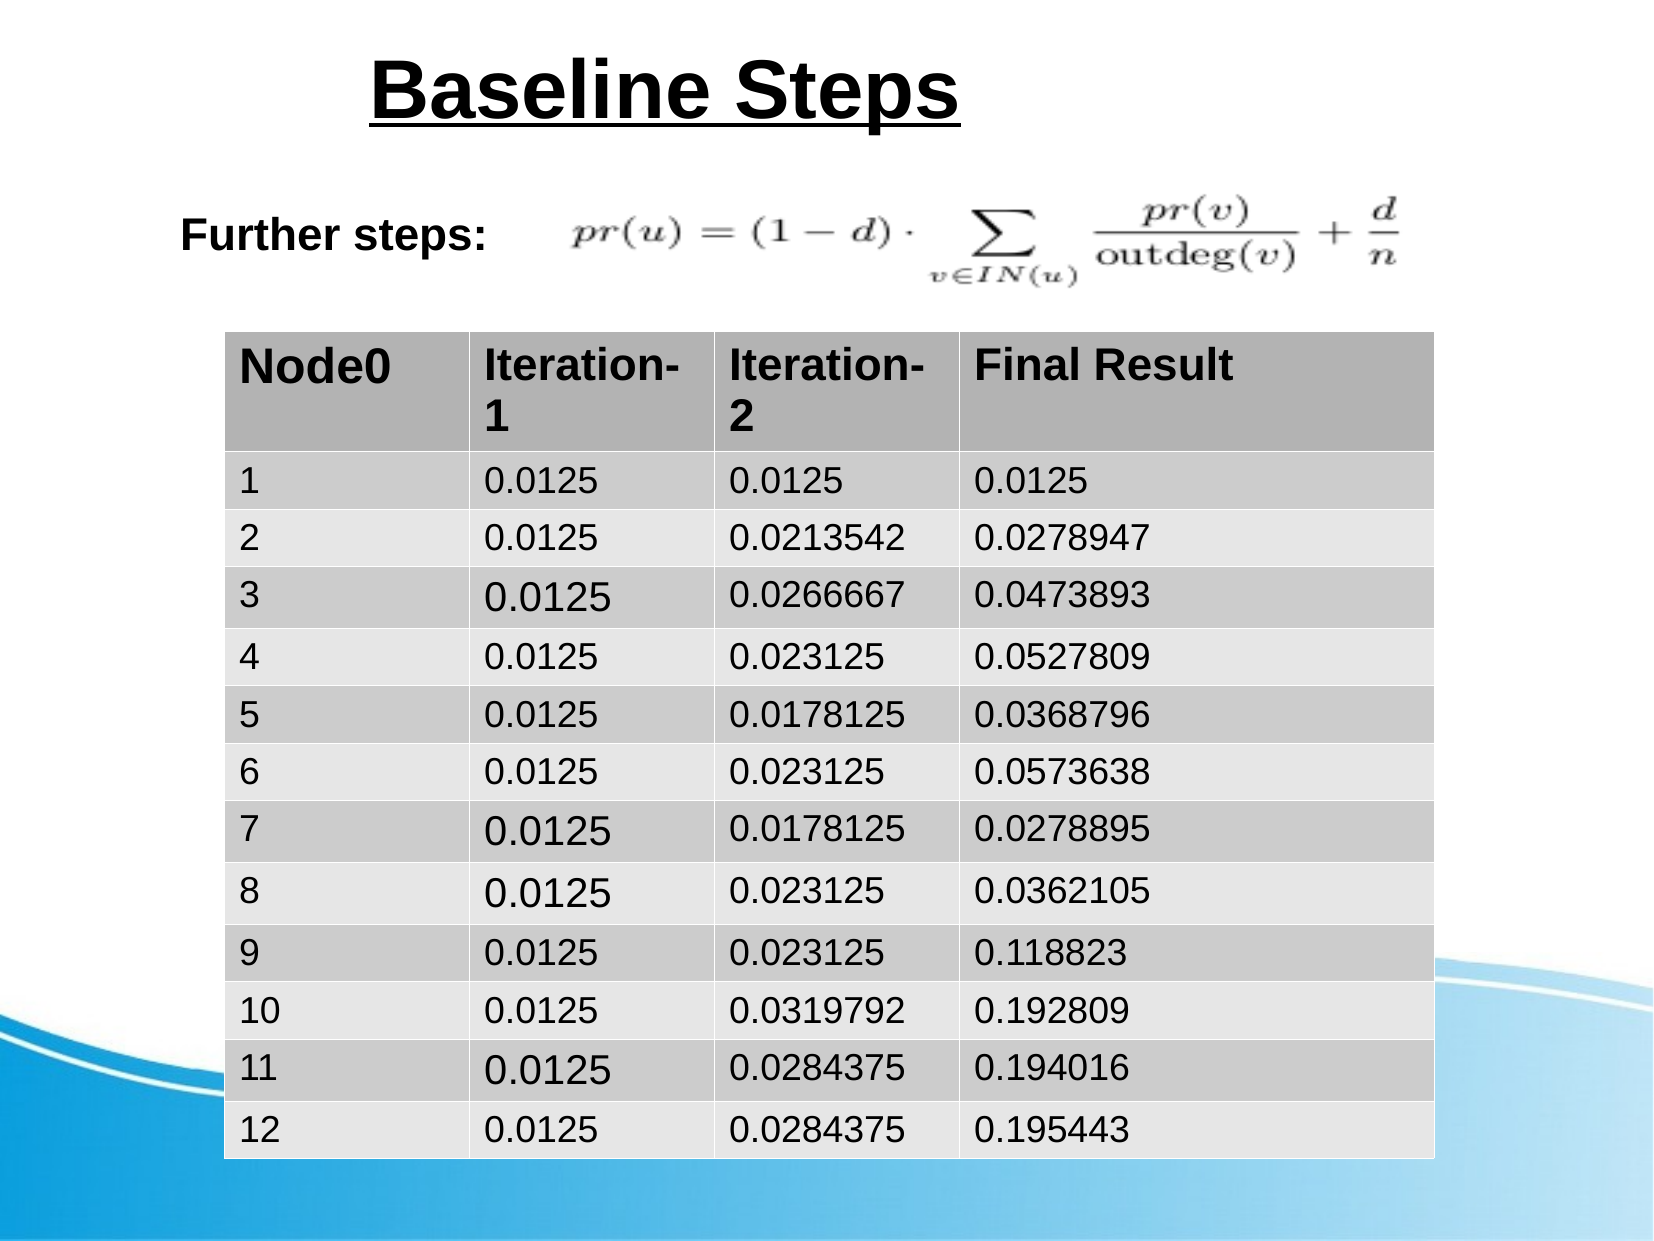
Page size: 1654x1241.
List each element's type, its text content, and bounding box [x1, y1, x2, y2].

table_cell 0.118823 [960, 925, 1434, 981]
table_cell 7 [225, 801, 469, 862]
table_cell 0.195443 [960, 1102, 1434, 1158]
table_cell 0.0319792 [715, 982, 959, 1039]
table_cell 0.0125 [960, 452, 1434, 509]
picture [0, 952, 1654, 1241]
table_cell 5 [225, 686, 469, 743]
table_cell 0.0278895 [960, 801, 1434, 862]
table_cell 0.0125 [470, 925, 714, 981]
table_cell 0.0178125 [715, 801, 959, 862]
table_cell 0.0125 [470, 1040, 714, 1101]
table_cell 12 [225, 1102, 469, 1158]
table_cell 0.0125 [470, 567, 714, 628]
table_cell 0.0284375 [715, 1040, 959, 1101]
table_header Final Result [960, 332, 1434, 451]
table_cell 0.194016 [960, 1040, 1434, 1101]
table_header Iteration-2 [715, 332, 959, 451]
table_cell 0.0125 [470, 452, 714, 509]
table_cell 6 [225, 744, 469, 800]
table_cell 0.023125 [715, 925, 959, 981]
table_cell 0.0125 [470, 629, 714, 685]
table_cell 0.0125 [470, 686, 714, 743]
table_cell 0.0125 [470, 801, 714, 862]
table_cell 9 [225, 925, 469, 981]
table_cell 0.023125 [715, 744, 959, 800]
text_box Further steps: [165, 201, 1583, 319]
table_cell 10 [225, 982, 469, 1039]
table_cell 0.0573638 [960, 744, 1434, 800]
table_cell 0.0125 [470, 982, 714, 1039]
table_cell 0.0266667 [715, 567, 959, 628]
table_cell 0.0473893 [960, 567, 1434, 628]
table_cell 0.0178125 [715, 686, 959, 743]
table_header Iteration-1 [470, 332, 714, 451]
table_cell 8 [225, 863, 469, 924]
table_cell 1 [225, 452, 469, 509]
table_cell 0.192809 [960, 982, 1434, 1039]
table_cell 0.023125 [715, 863, 959, 924]
table_cell 4 [225, 629, 469, 685]
table_cell 0.0278947 [960, 510, 1434, 566]
table_header Node0 [225, 332, 469, 451]
table_cell 0.0527809 [960, 629, 1434, 685]
table_cell 0.0284375 [715, 1102, 959, 1158]
picture [507, 165, 1512, 296]
text_box Baseline Steps [354, 35, 1129, 144]
table_cell 3 [225, 567, 469, 628]
table_cell 2 [225, 510, 469, 566]
table_cell 0.0125 [470, 510, 714, 566]
table_cell 0.023125 [715, 629, 959, 685]
table_cell 0.0362105 [960, 863, 1434, 924]
table_cell 0.0368796 [960, 686, 1434, 743]
table_cell 0.0125 [470, 863, 714, 924]
table_cell 0.0125 [470, 1102, 714, 1158]
table_cell 0.0125 [470, 744, 714, 800]
table_cell 11 [225, 1040, 469, 1101]
table_cell 0.0125 [715, 452, 959, 509]
table_cell 0.0213542 [715, 510, 959, 566]
